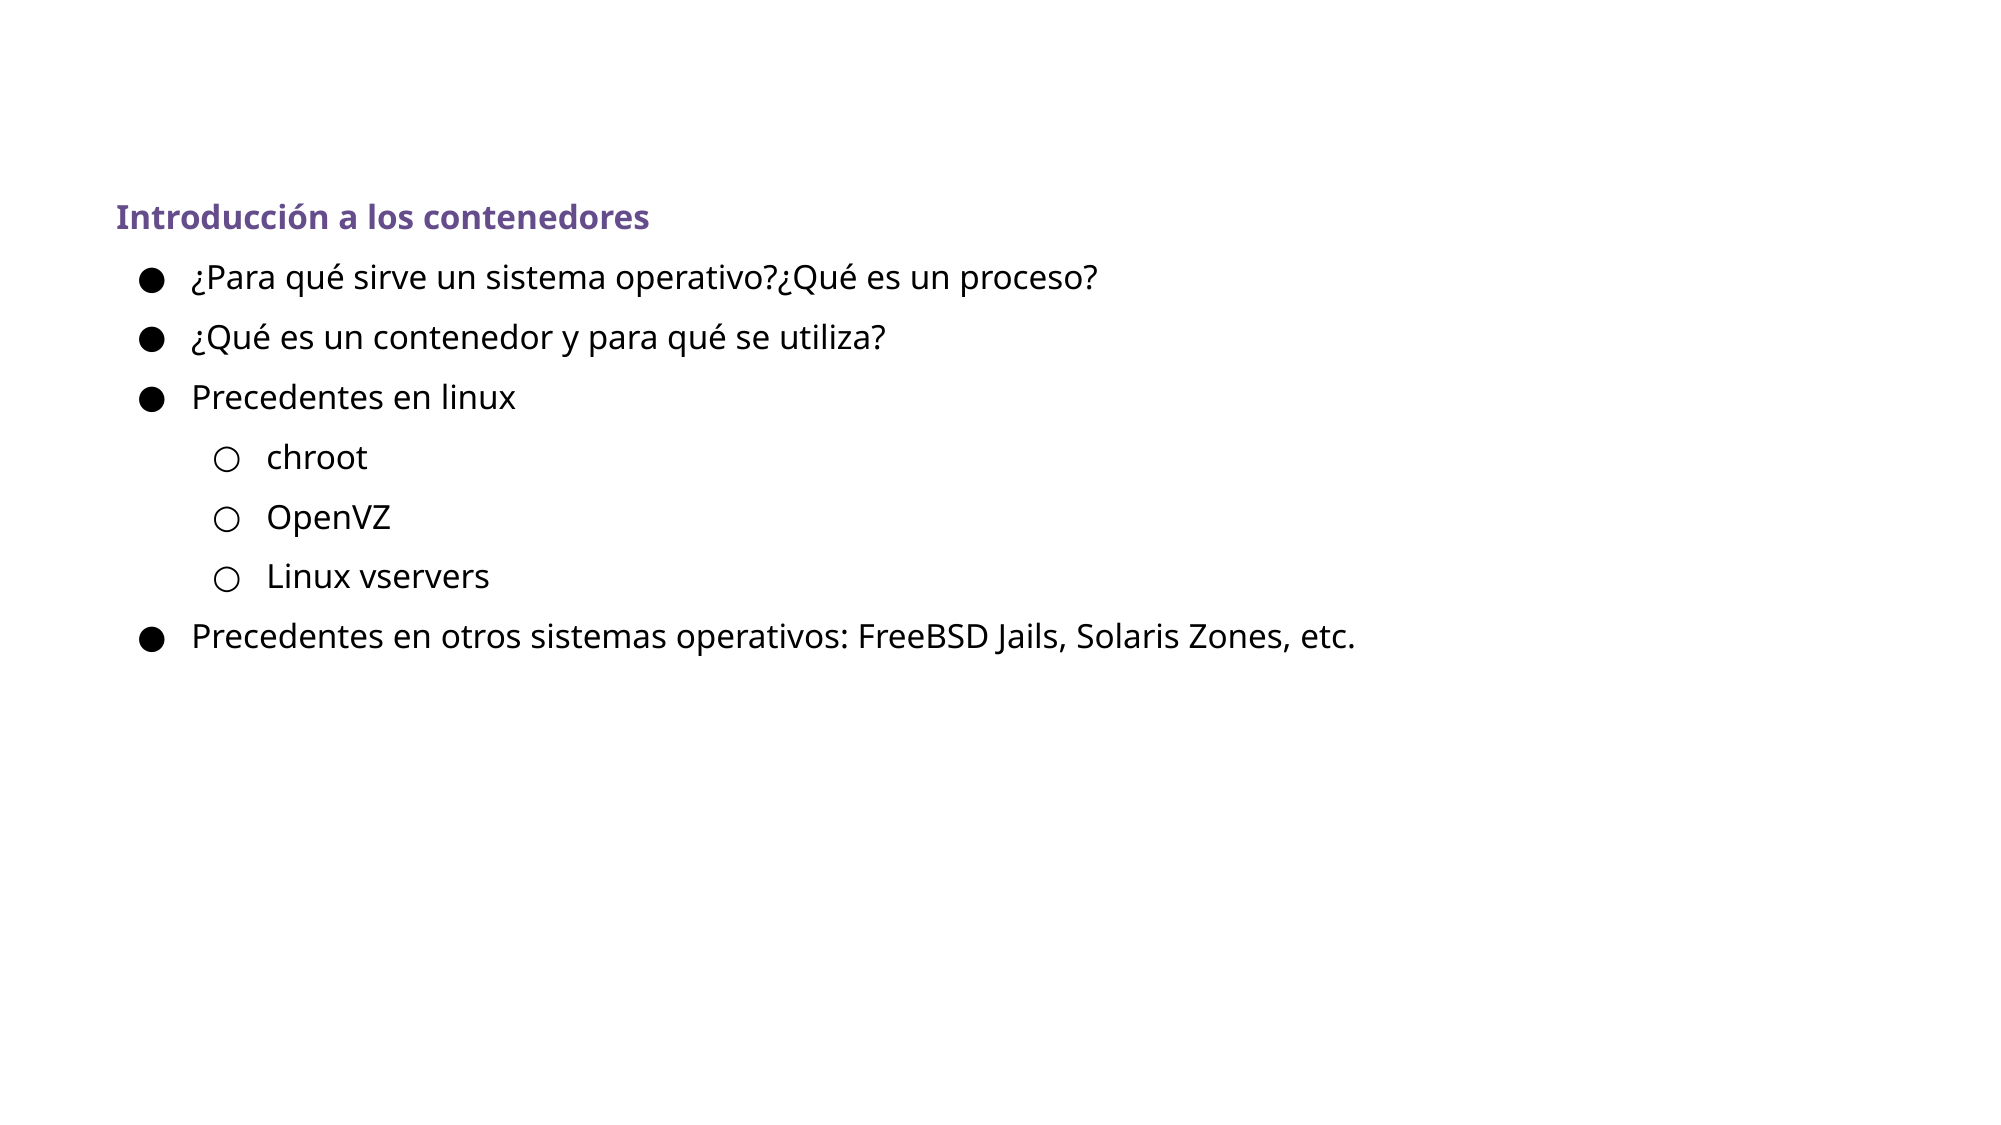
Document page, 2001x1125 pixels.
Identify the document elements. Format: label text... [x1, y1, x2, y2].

text_box Introducción a los contenedores ¿Para qué sirve un sistema operativo?¿Qué es un proceso? ¿Qué es un contenedor y para qué se utiliza? Precedentes en linux chroot OpenVZ Linux vservers Precedentes en otros sistemas operativos: FreeBSD Jails, Solaris Zones, etc. [101, 169, 1977, 382]
